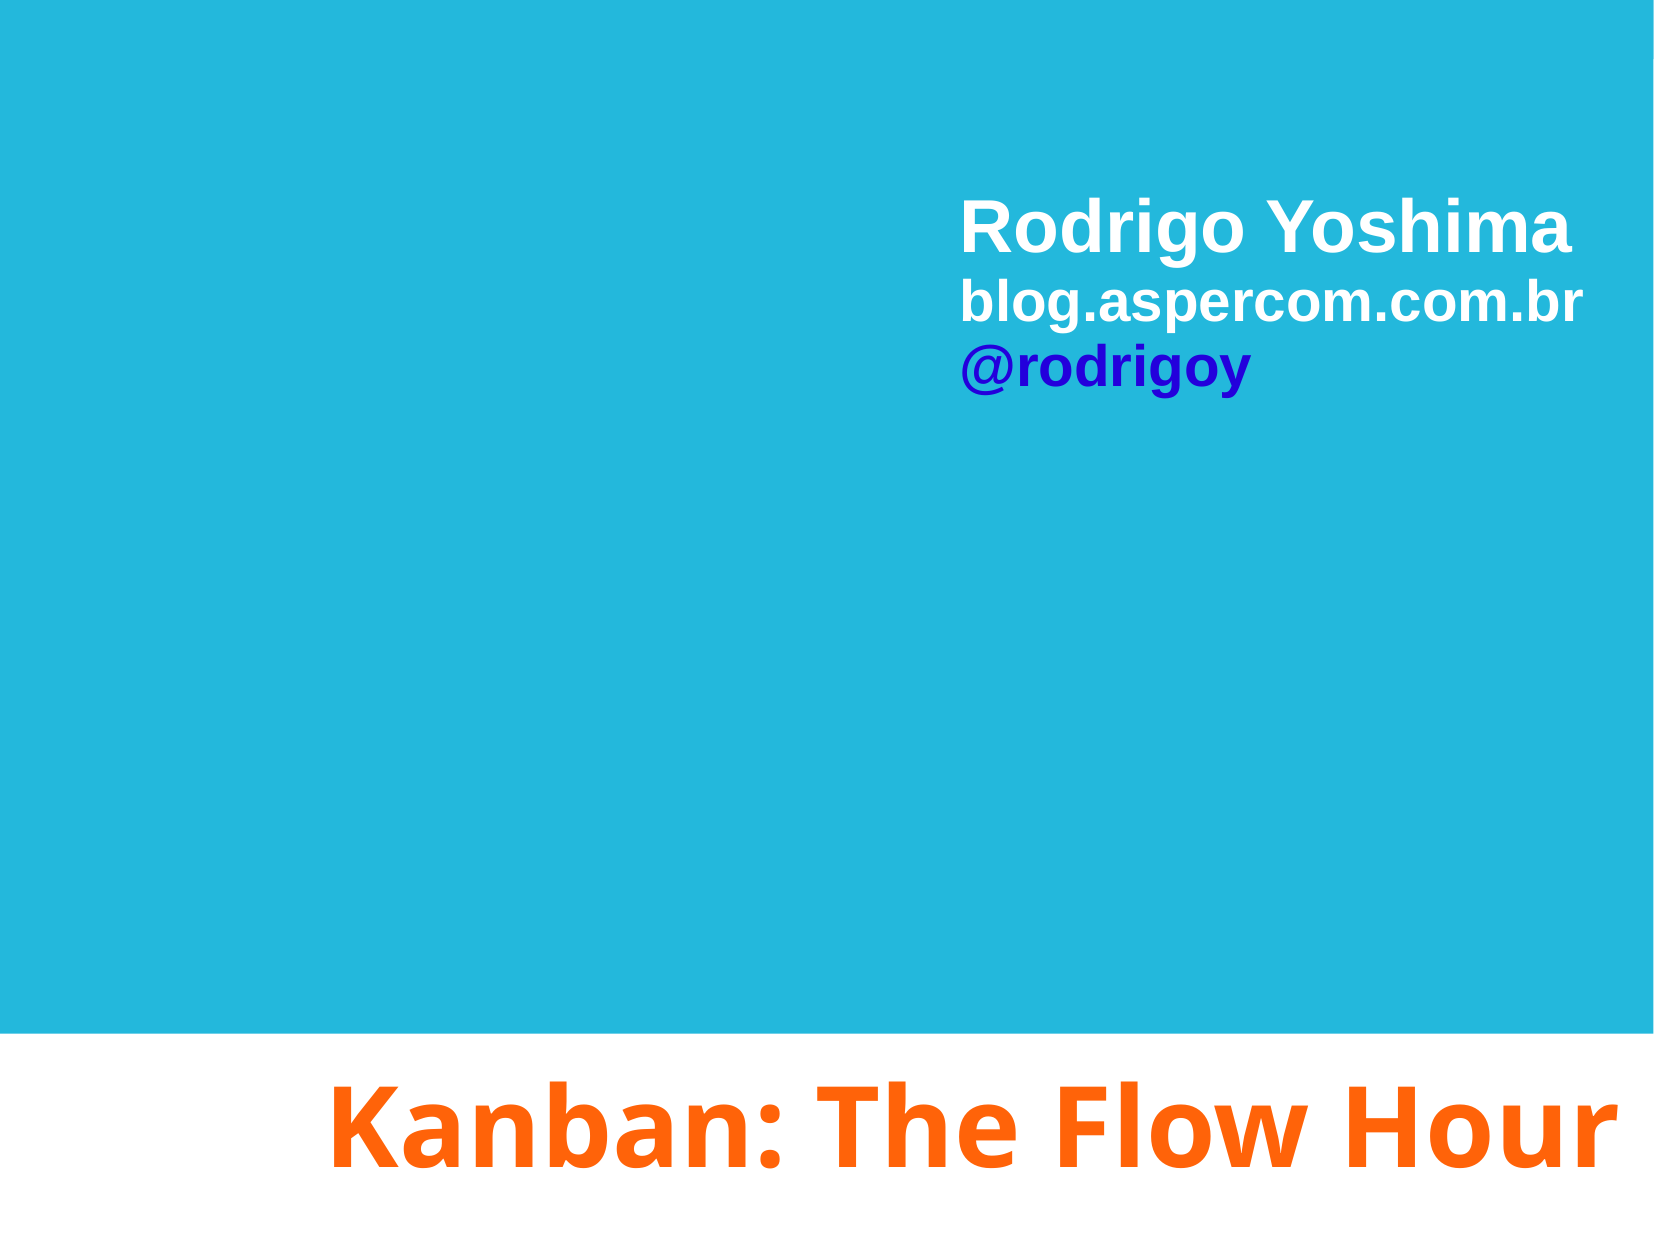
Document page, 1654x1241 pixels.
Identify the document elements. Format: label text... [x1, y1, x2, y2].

text_box Rodrigo Yoshima blog.aspercom.com.br @rodrigoy [944, 177, 1600, 407]
text_box Kanban: The Flow Hour [0, 1039, 1636, 1183]
text_box [0, 0, 1654, 1034]
